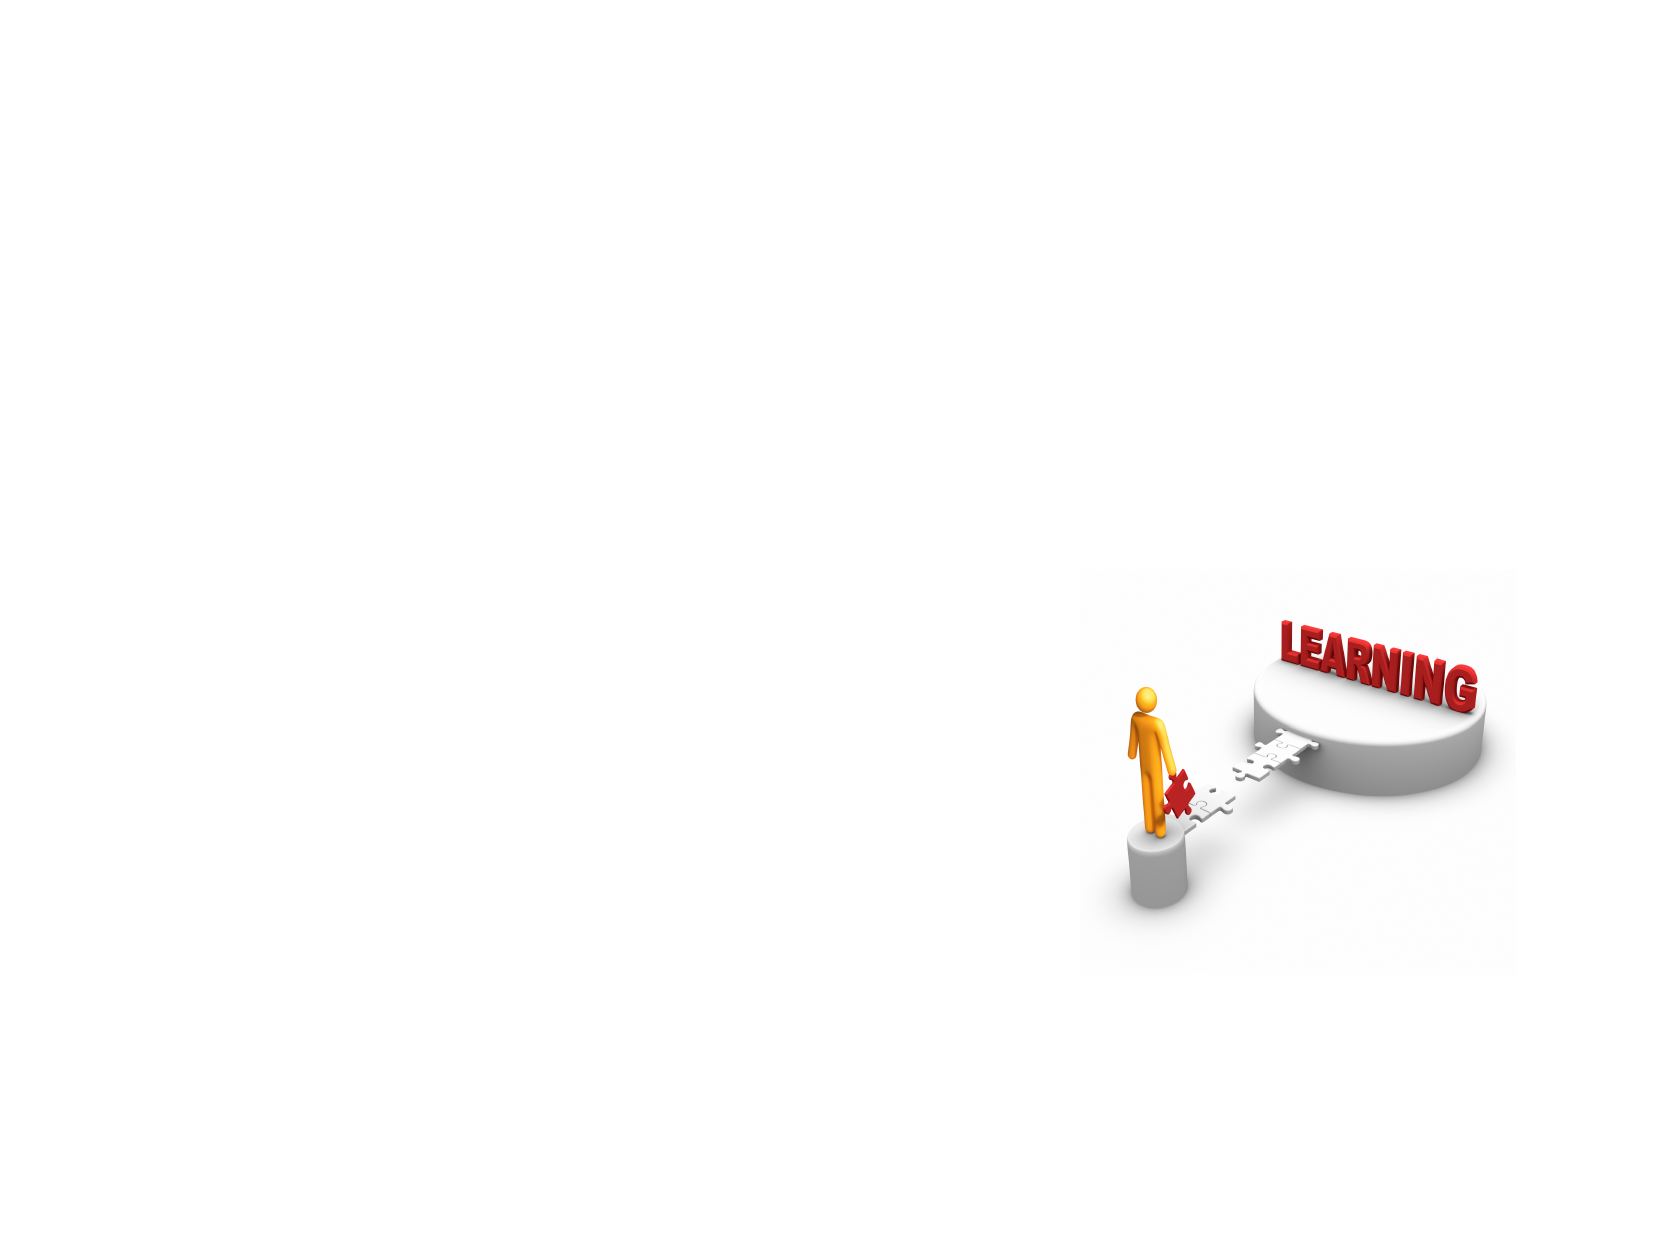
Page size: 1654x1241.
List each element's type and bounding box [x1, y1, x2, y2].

picture [1080, 569, 1516, 976]
